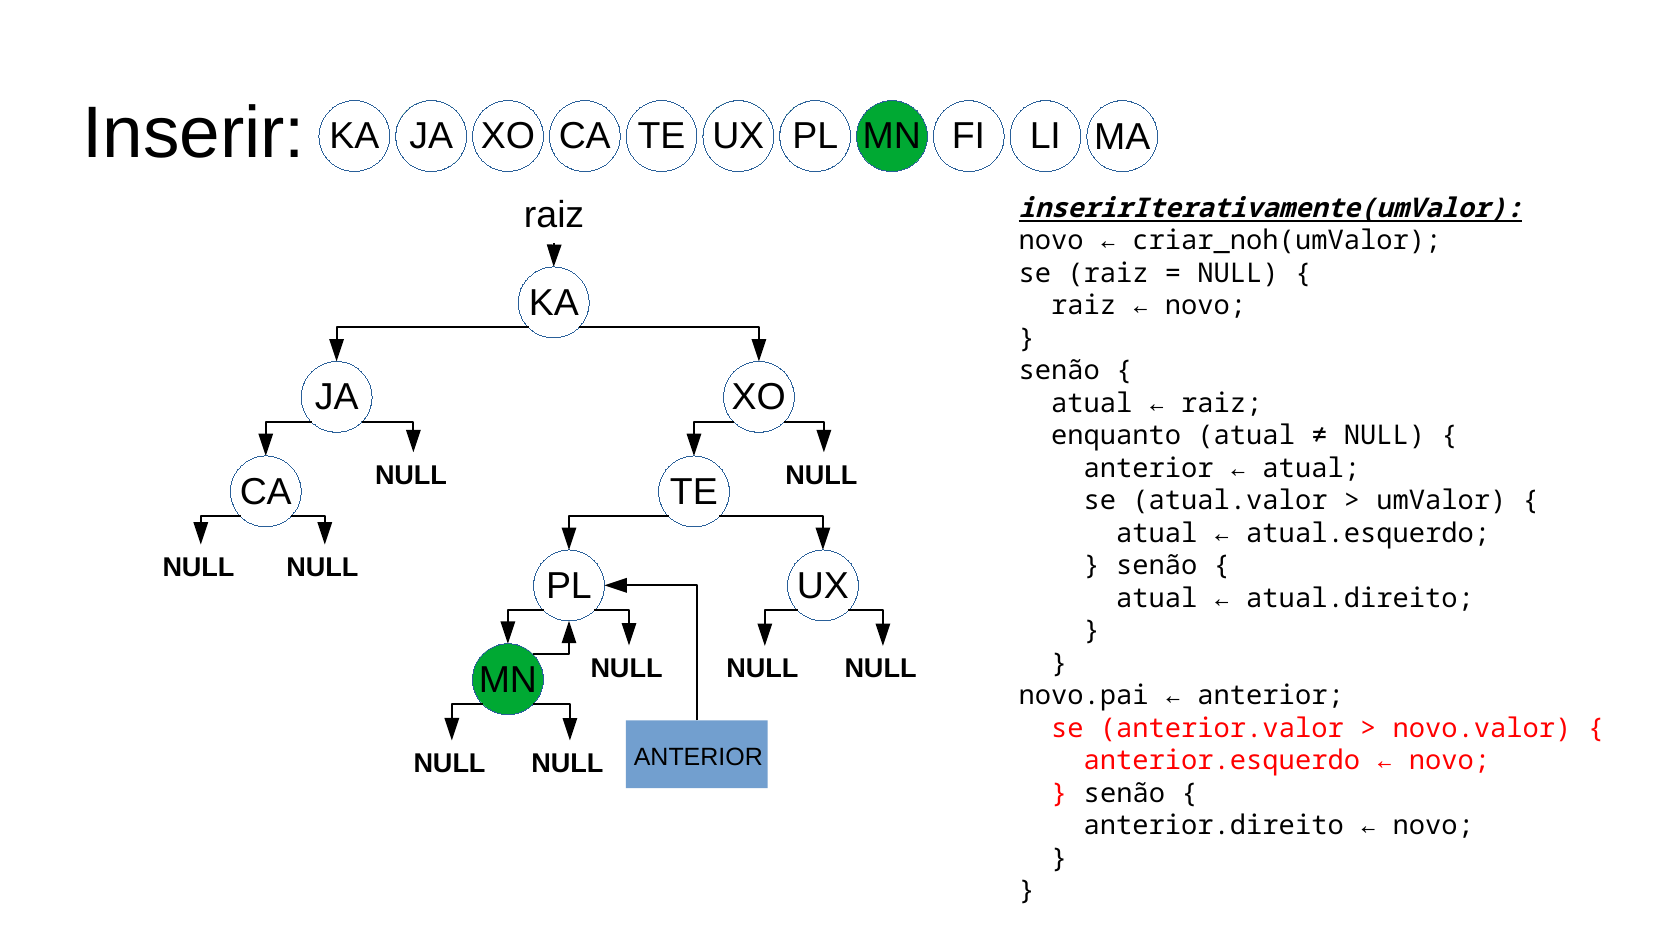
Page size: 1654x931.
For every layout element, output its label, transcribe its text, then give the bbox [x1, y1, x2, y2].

text_box XO [723, 361, 795, 433]
text_box CA [549, 100, 621, 172]
text_box [625, 720, 768, 734]
title Inserir: [82, 54, 1571, 211]
text_box NULL [770, 452, 878, 498]
text_box [744, 118, 786, 212]
text_box NULL [829, 645, 937, 691]
text_box NULL [575, 645, 683, 691]
text_box MN [856, 100, 928, 172]
text_box NULL [271, 544, 378, 590]
text_box TE [658, 455, 730, 527]
text_box LI [1010, 100, 1081, 172]
text_box MN [472, 643, 544, 715]
text_box raiz [509, 186, 600, 244]
text_box UX [787, 549, 859, 621]
text_box JA [395, 100, 467, 172]
text_box NULL [516, 740, 624, 786]
text_box inserirIterativamente(umValor): novo ← criar_noh(umValor); se (raiz = NULL) { raiz ← novo; } senão { atual ← raiz; enquanto (atual ≠ NULL) { anterior ← atual; se (atual.valor > umValor) { atual ← atual.esquerdo; } senão { atual ← atual.direito; } } novo.pai ← anterior; se (anterior.valor > novo.valor) { anterior.esquerdo ← novo; } senão { anterior.direito ← novo; } } [1003, 182, 1654, 931]
text_box [625, 778, 768, 789]
text_box FI [933, 100, 1005, 172]
text_box UX [702, 100, 774, 172]
text_box KA [318, 100, 390, 172]
text_box XO [472, 100, 544, 172]
text_box NULL [711, 645, 818, 691]
text_box JA [301, 361, 373, 433]
text_box MA [1086, 100, 1158, 172]
text_box TE [626, 100, 697, 172]
text_box NULL [360, 452, 467, 498]
text_box PL [533, 549, 605, 621]
text_box ANTERIOR [619, 734, 780, 778]
text_box NULL [147, 544, 254, 590]
text_box KA [518, 266, 590, 338]
text_box NULL [398, 740, 505, 786]
text_box CA [230, 455, 302, 527]
text_box PL [779, 100, 851, 172]
